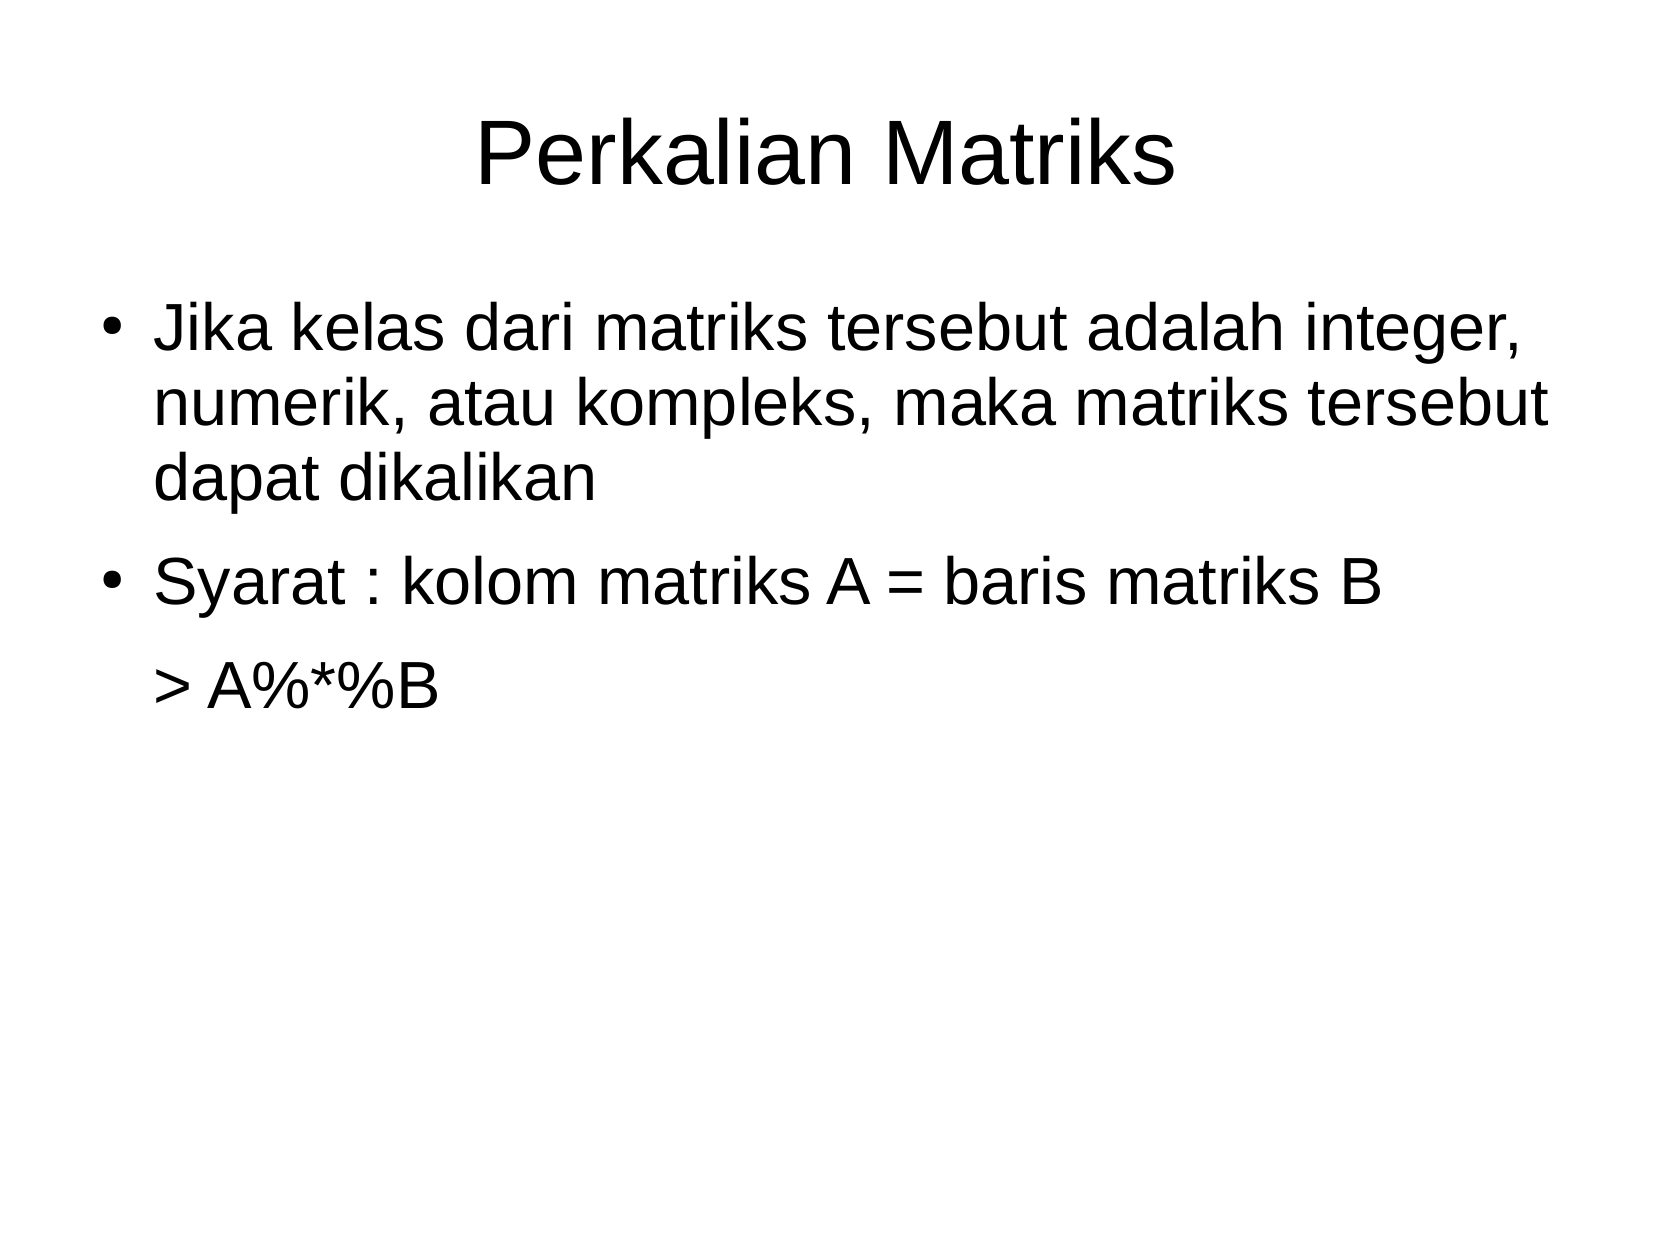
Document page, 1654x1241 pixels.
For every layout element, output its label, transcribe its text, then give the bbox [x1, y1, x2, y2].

title Perkalian Matriks [82, 49, 1571, 257]
list Jika kelas dari matriks tersebut adalah integer, numerik, atau kompleks, maka matriks tersebut dapat dikalikan Syarat : kolom matriks A = baris matriks B > A%*%B [82, 290, 1571, 1010]
